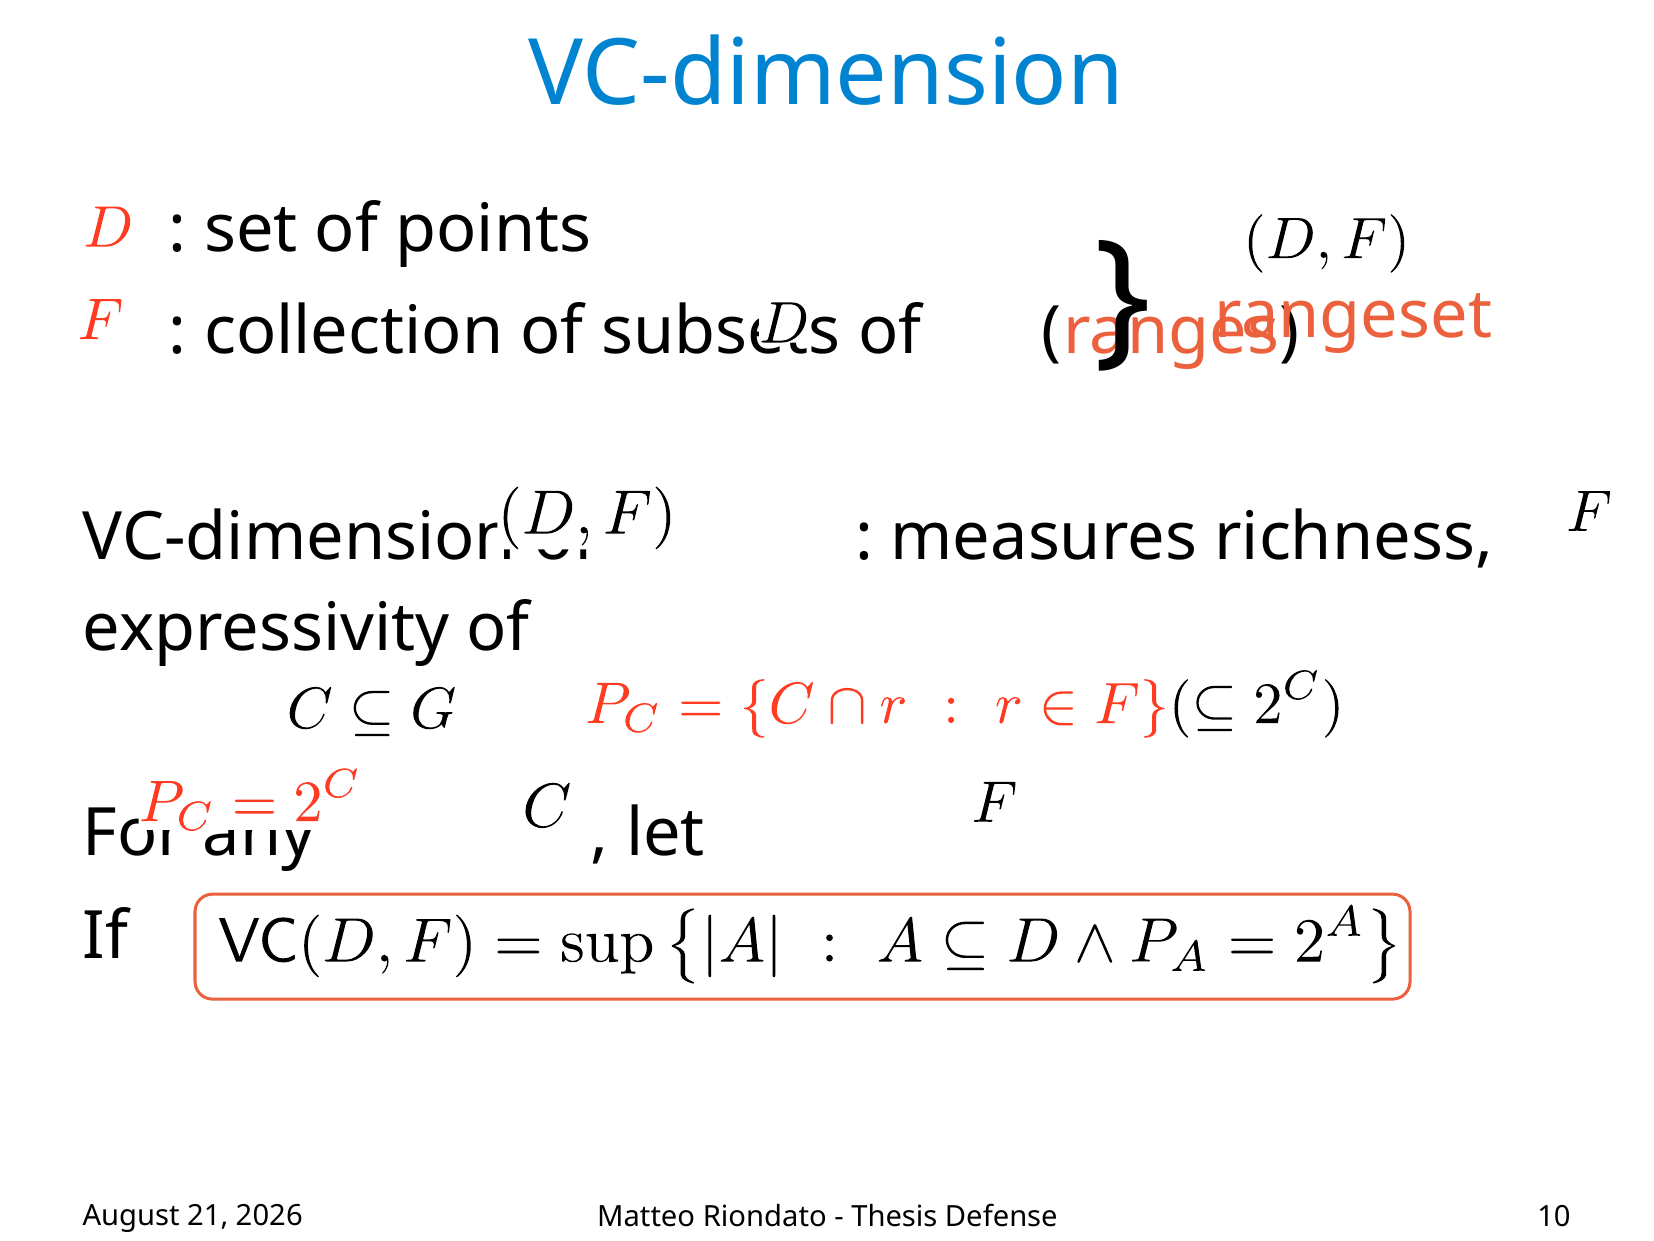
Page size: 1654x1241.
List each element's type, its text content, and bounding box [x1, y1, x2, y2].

text_box [218, 904, 1403, 984]
text_box [83, 206, 134, 247]
text_box rangeset [1200, 258, 1446, 349]
text_box [497, 486, 677, 550]
text_box [971, 781, 1018, 822]
text_box [77, 299, 124, 340]
title VC-dimension [82, 0, 1571, 139]
text_box [286, 686, 457, 737]
text_box [759, 302, 810, 343]
text_box [1242, 214, 1411, 258]
list : set of points : collection of subsets of (ranges) VC-dimension of : measures richness, expressivity of For any , let If , then is shattered by [82, 180, 1571, 1186]
text_box [522, 782, 572, 829]
text_box } [1080, 180, 1150, 363]
text_box [585, 670, 1345, 738]
text_box [1566, 490, 1613, 531]
text_box [138, 768, 359, 831]
